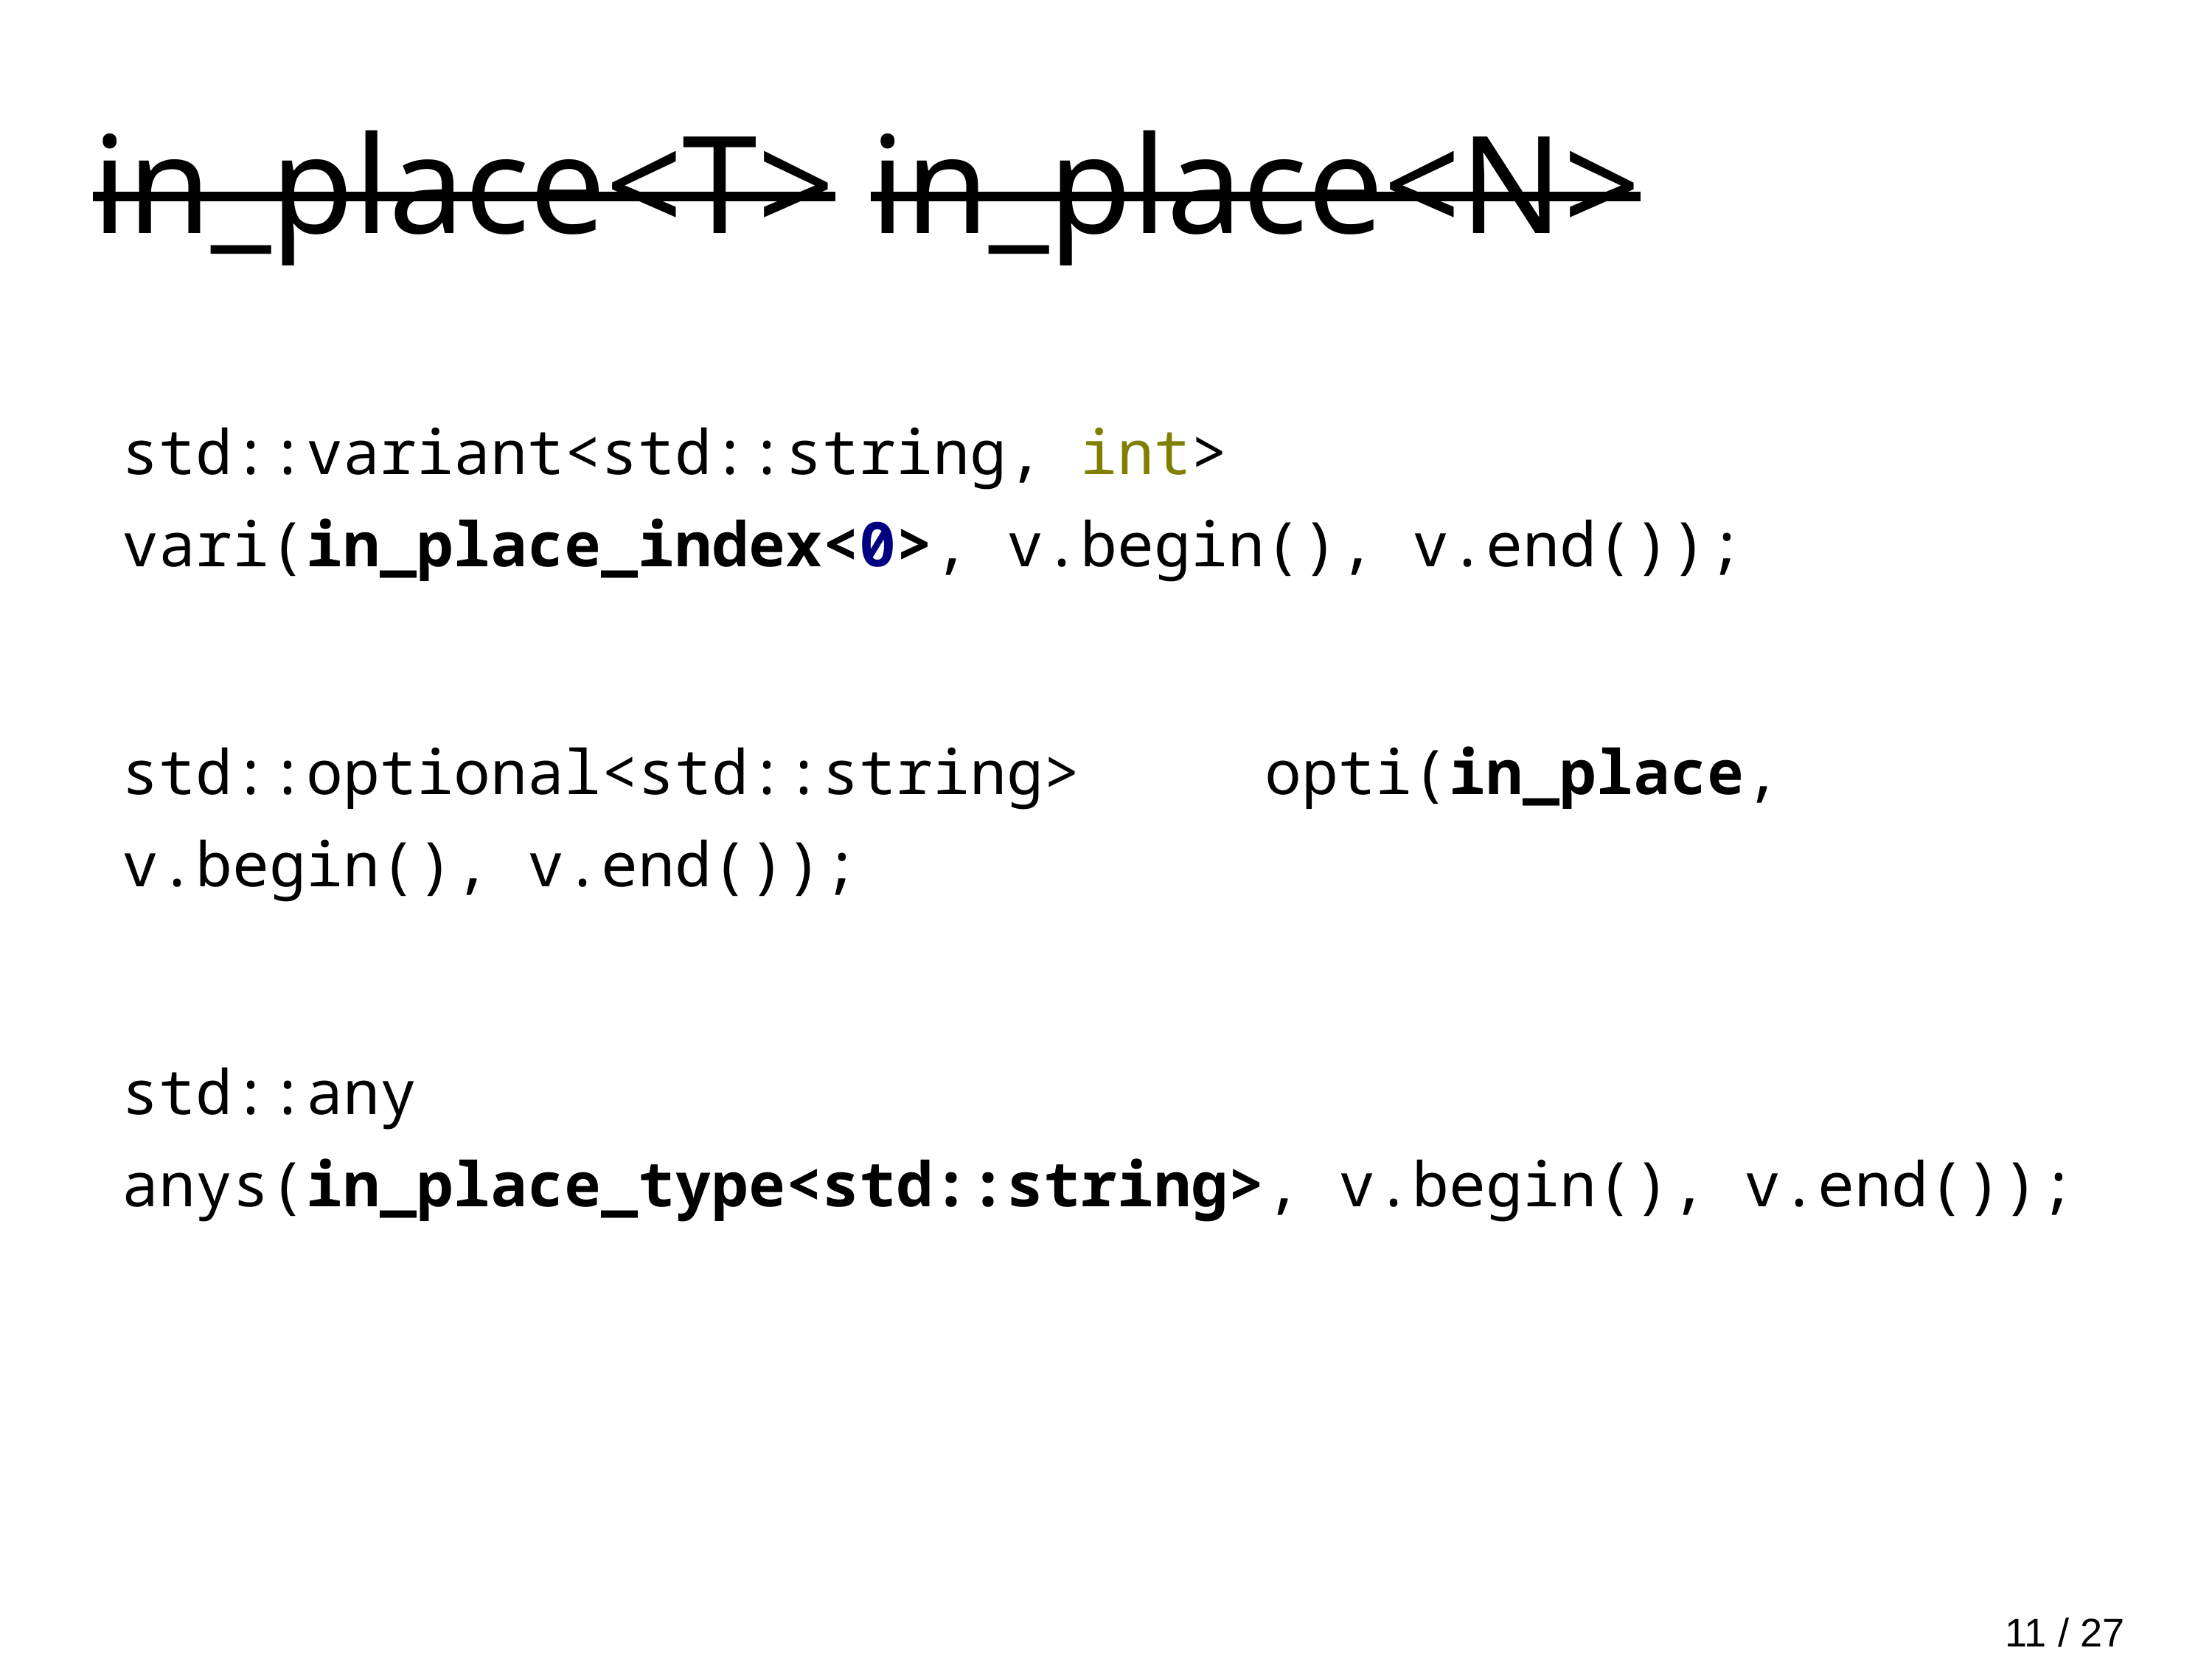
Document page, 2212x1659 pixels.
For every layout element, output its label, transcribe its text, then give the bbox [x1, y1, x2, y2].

text_box <number> / 27 [1994, 1605, 2212, 1659]
title in_place<T> in_place<N> [92, 92, 2119, 277]
list std::variant<std::string, int> vari(in_place_index<0>, v.begin(), v.end()); std::optional<std::string> opti(in_place, v.begin(), v.end()); std::any anys(in_place_type<std::string>, v.begin(), v.end()); [0, 338, 2212, 1659]
